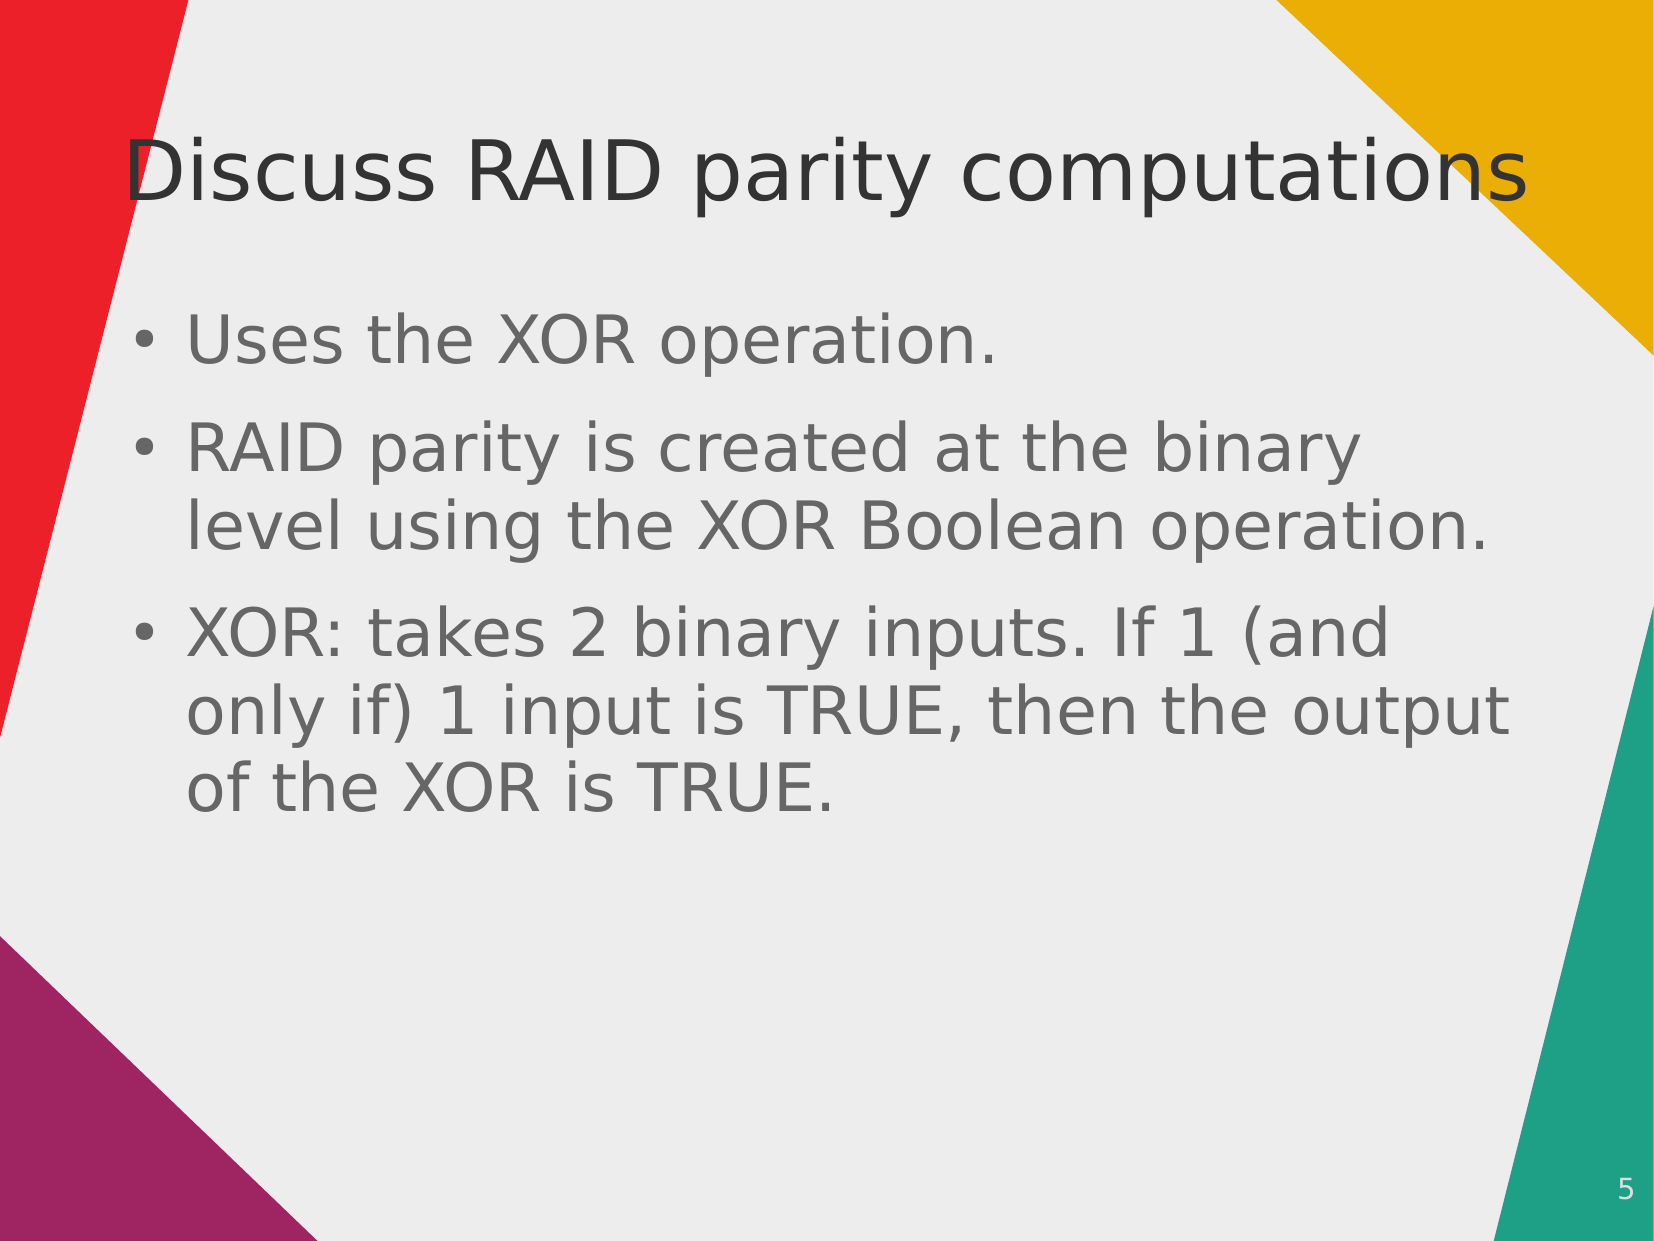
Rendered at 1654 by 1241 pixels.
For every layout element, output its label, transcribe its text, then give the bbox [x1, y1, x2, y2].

list Uses the XOR operation. RAID parity is created at the binary level using the XOR Boolean operation. XOR: takes 2 binary inputs. If 1 (and only if) 1 input is TRUE, then the output of the XOR is TRUE. [114, 302, 1539, 1033]
title Discuss RAID parity computations [114, 73, 1539, 271]
